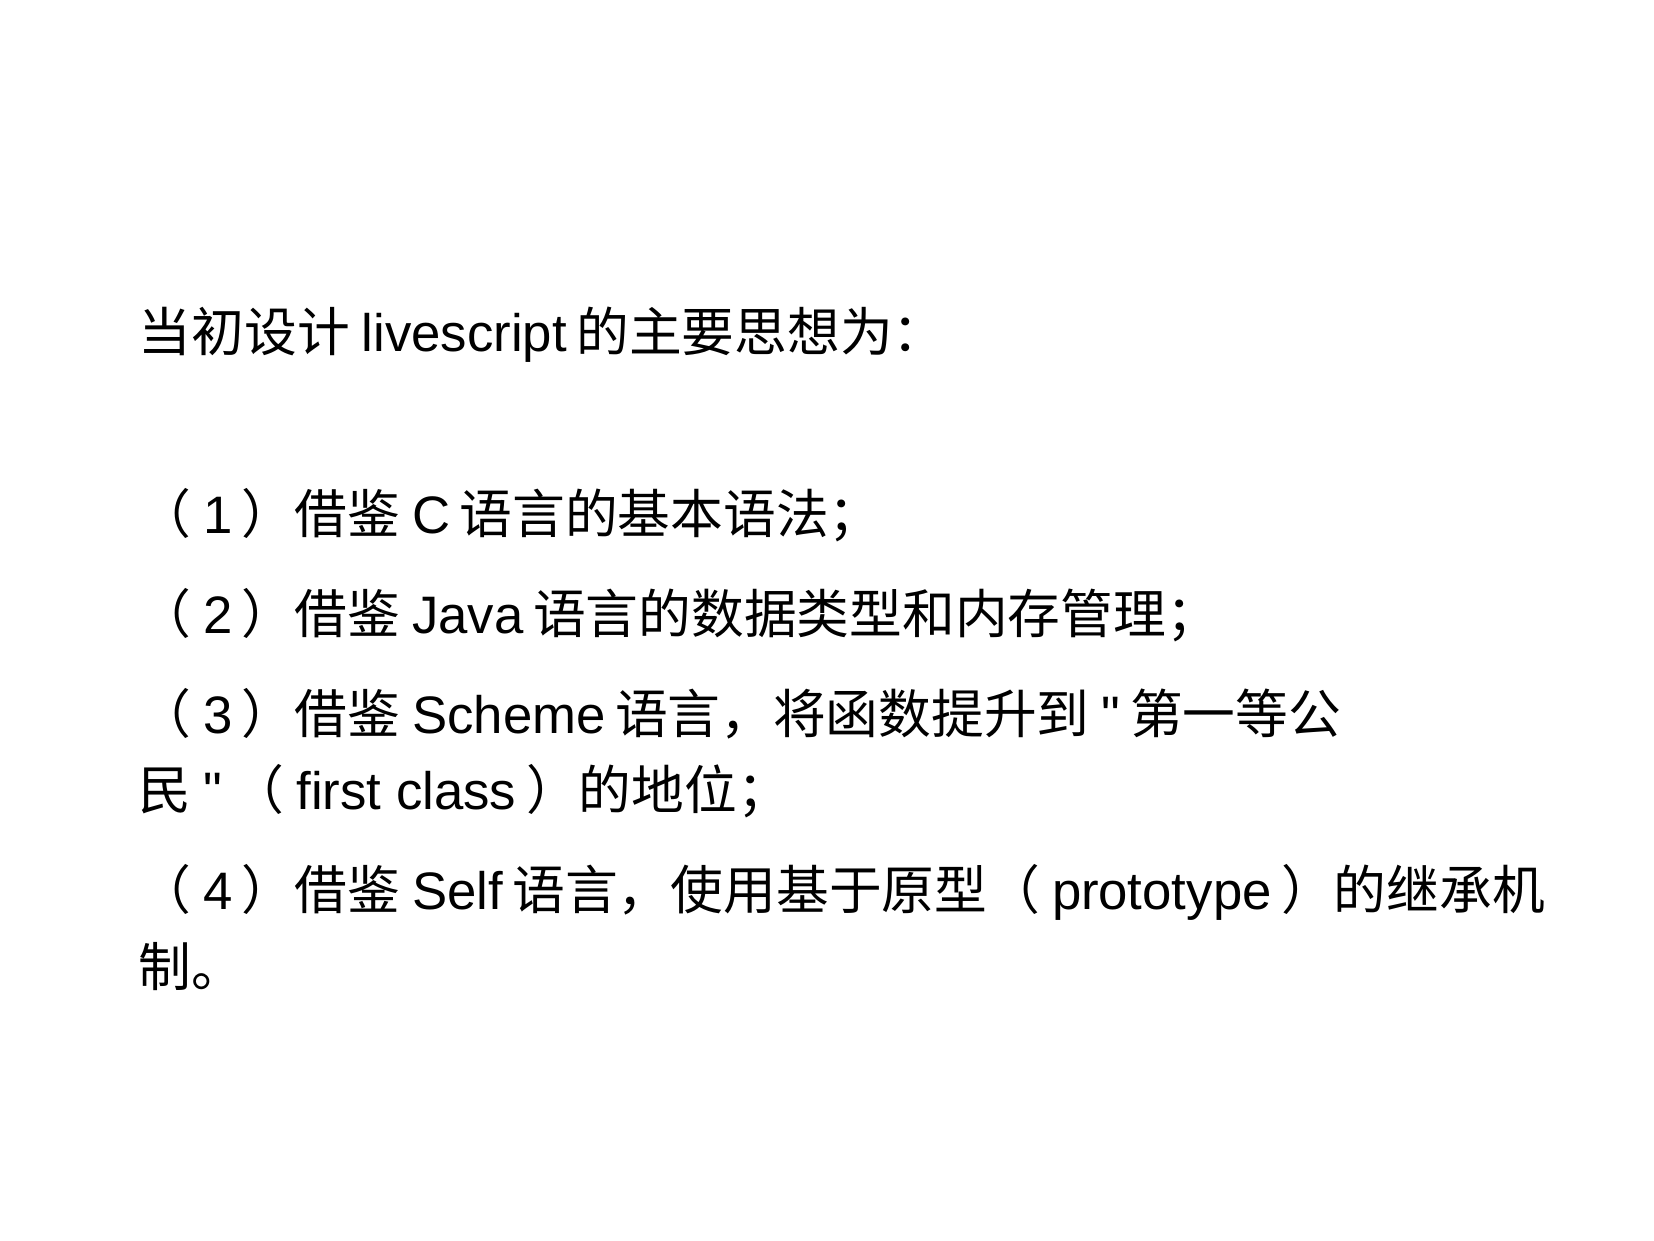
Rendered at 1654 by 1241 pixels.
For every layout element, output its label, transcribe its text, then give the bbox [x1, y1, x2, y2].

list 当初设计livescript的主要思想为： （1）借鉴C语言的基本语法； （2）借鉴Java语言的数据类型和内存管理； （3）借鉴Scheme语言，将函数提升到"第一等公民"（first class）的地位； （4）借鉴Self语言，使用基于原型（prototype）的继承机制。 [82, 290, 1571, 1010]
